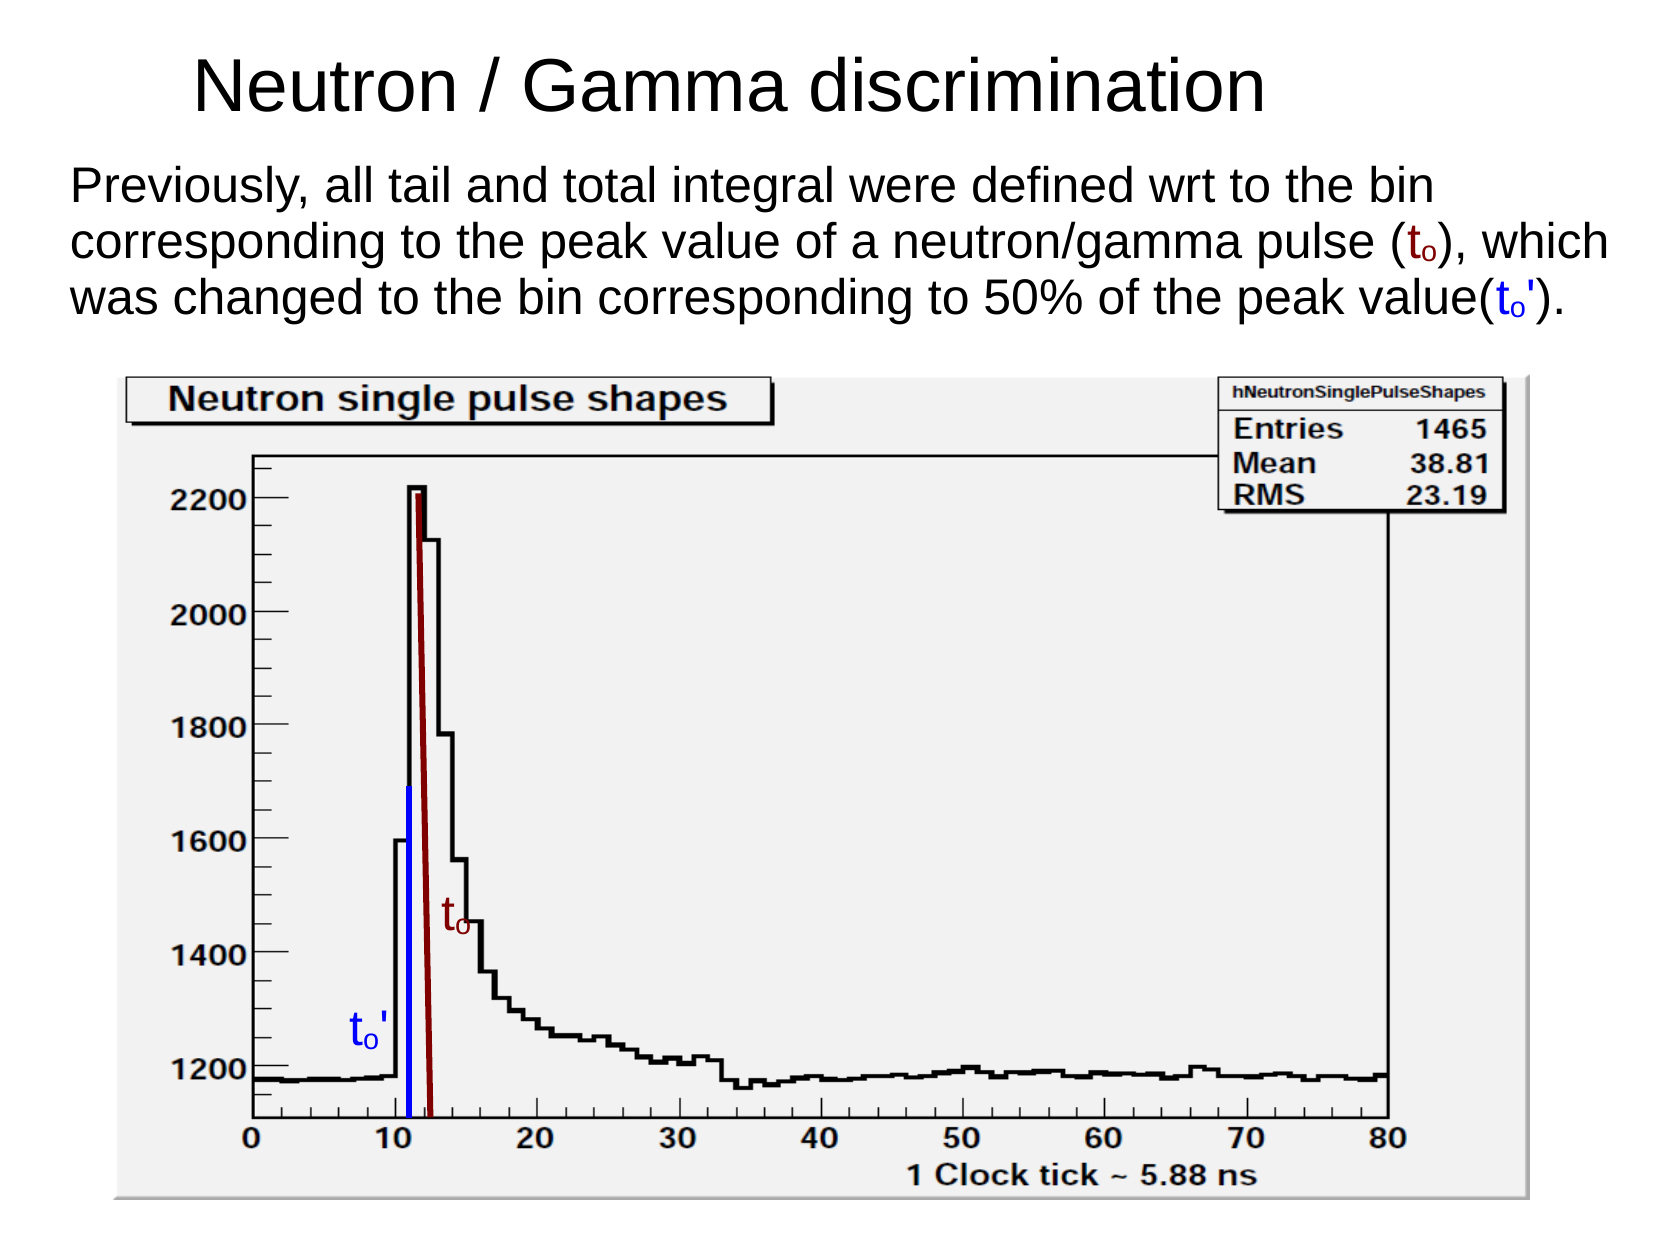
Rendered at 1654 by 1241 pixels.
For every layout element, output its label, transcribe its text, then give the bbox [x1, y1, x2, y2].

text_box to' [334, 993, 404, 1081]
text_box Previously, all tail and total integral were defined wrt to the bin corresponding to the peak value of a neutron/gamma pulse (to), which was changed to the bin corresponding to 50% of the peak value(to'). [55, 150, 1654, 366]
picture [112, 374, 1530, 1201]
text_box to [426, 878, 487, 966]
text_box Neutron / Gamma discrimination [177, 36, 1654, 149]
